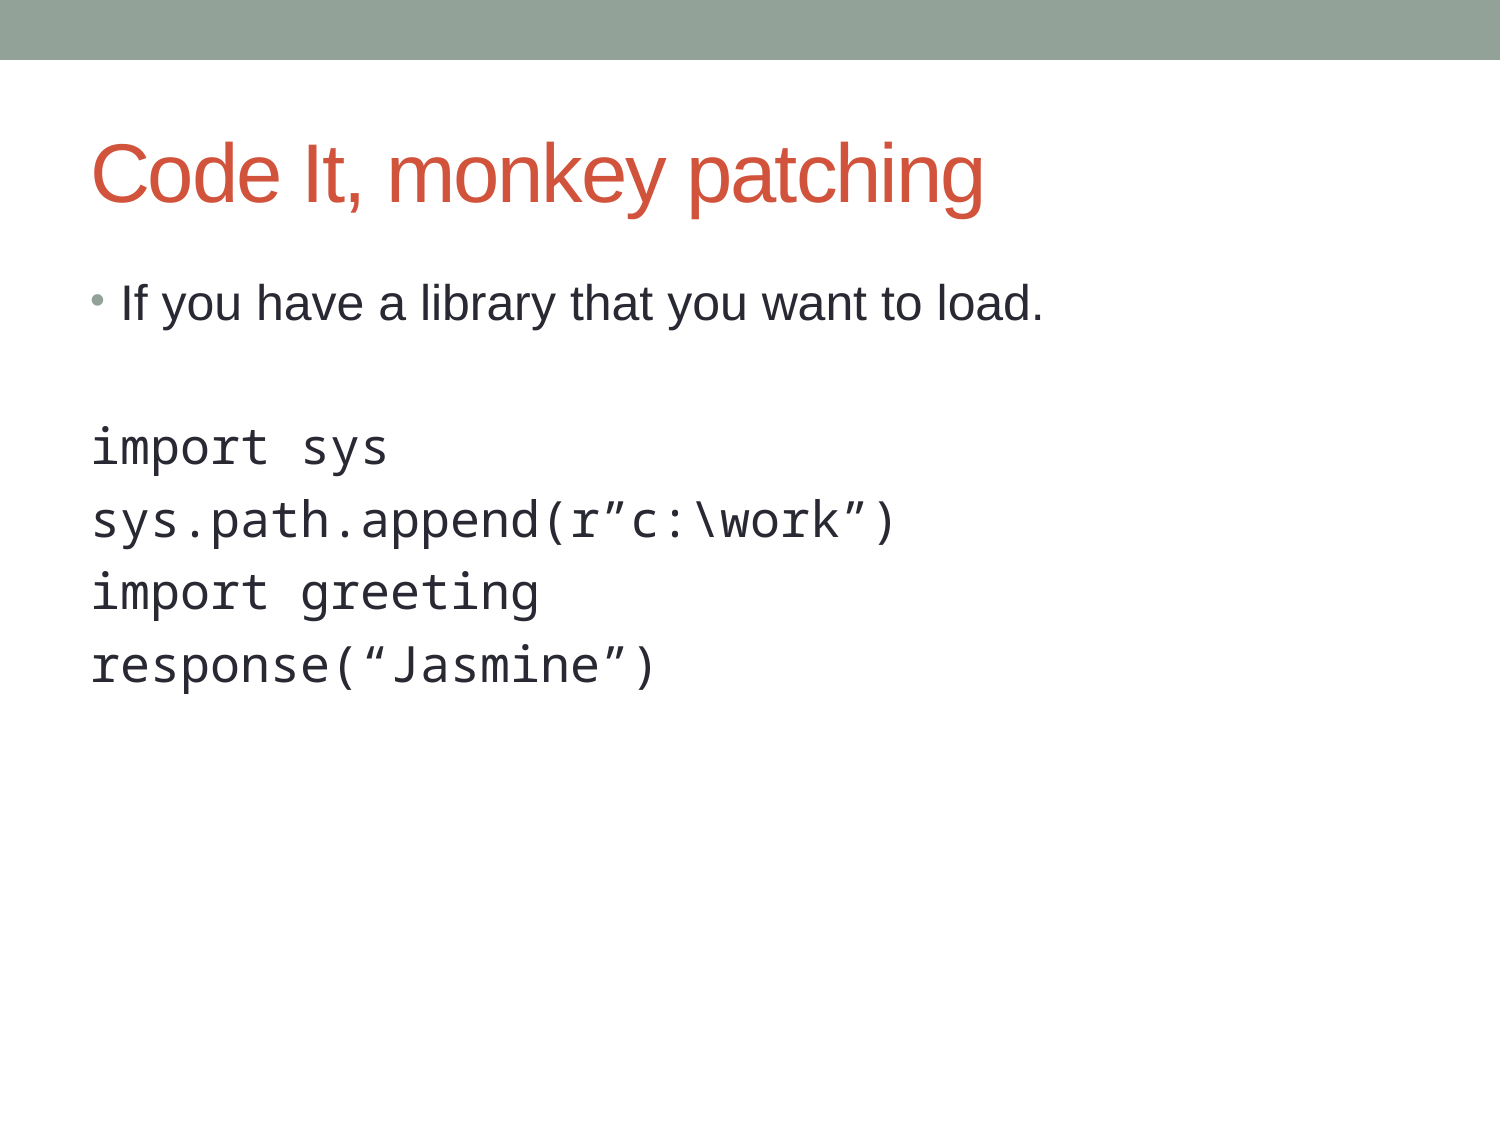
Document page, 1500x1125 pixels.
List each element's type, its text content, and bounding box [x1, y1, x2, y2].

title Code It, monkey patching [75, 87, 1426, 251]
list If you have a library that you want to load. import sys sys.path.append(r”c:\work”) import greeting response(“Jasmine”) [75, 262, 1426, 1063]
